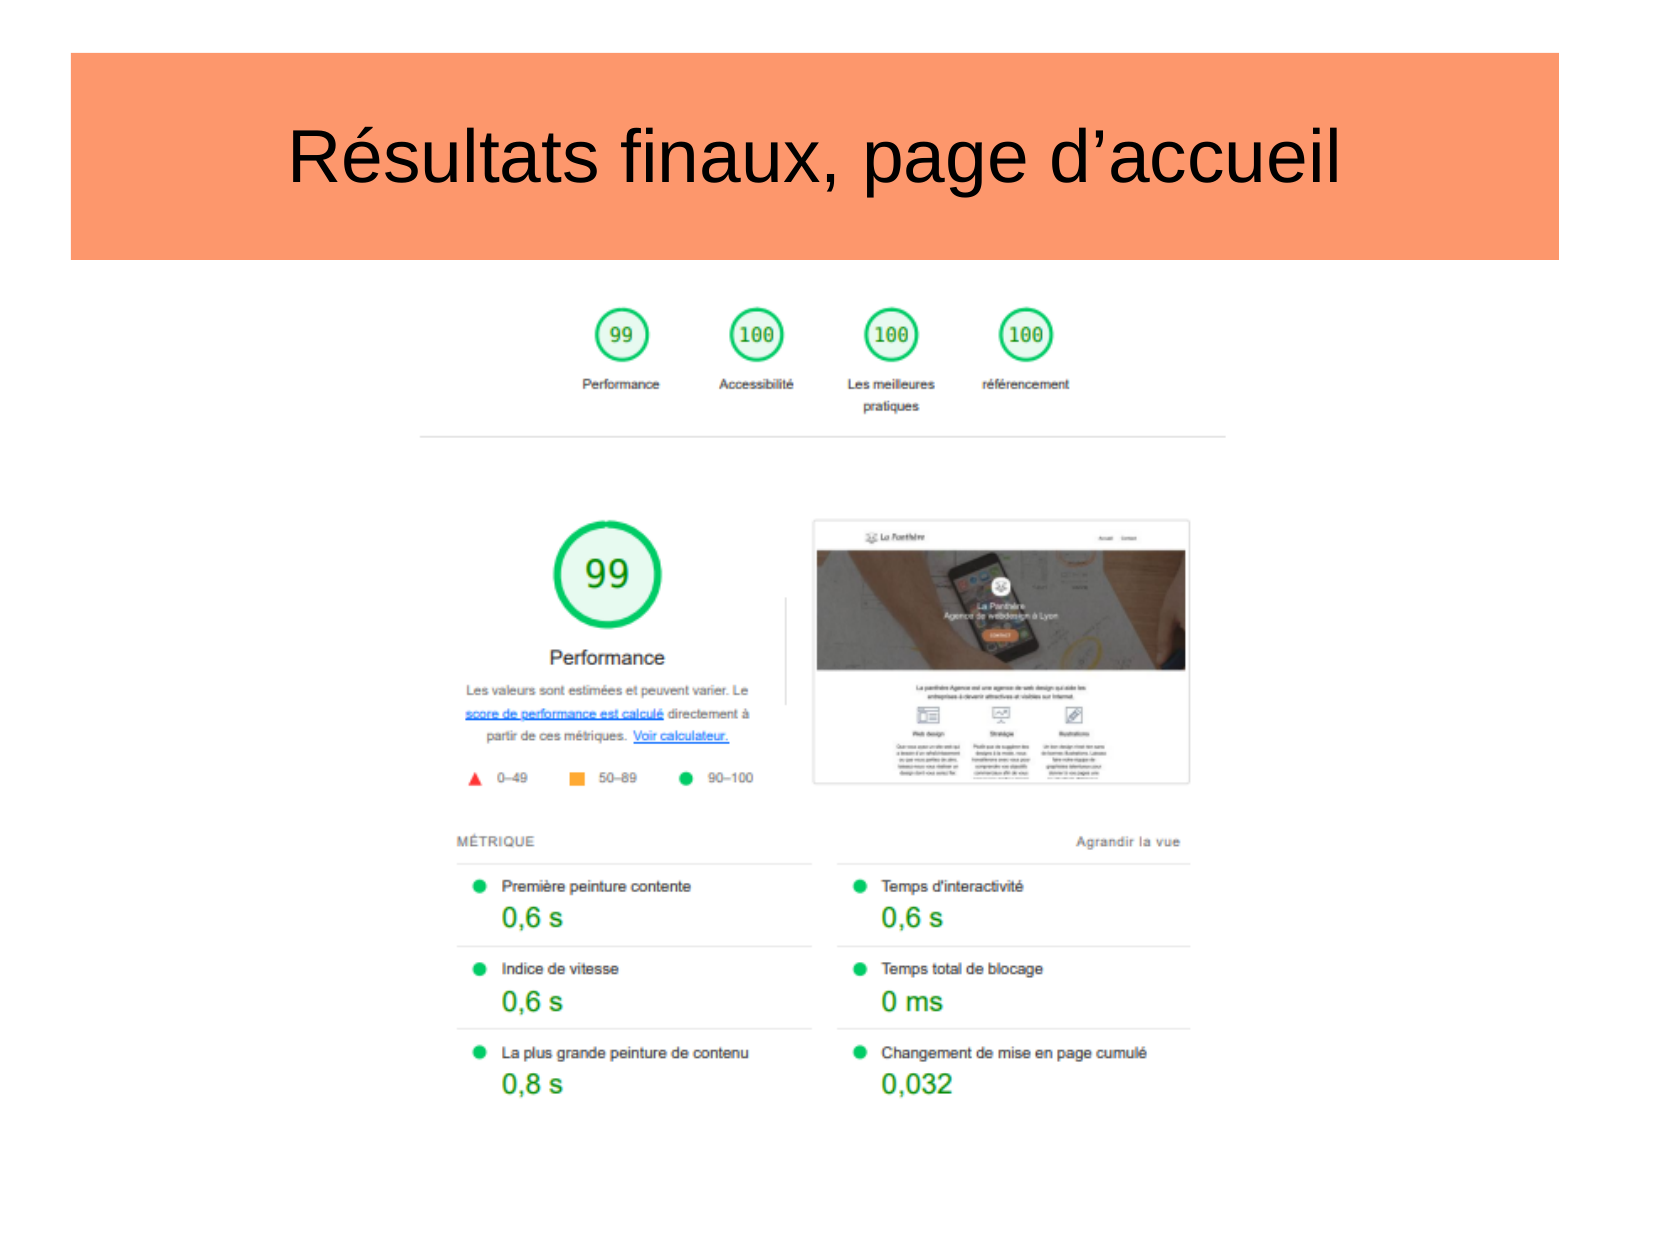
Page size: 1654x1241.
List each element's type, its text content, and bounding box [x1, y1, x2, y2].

title [82, 49, 1571, 257]
picture [390, 290, 1263, 1109]
title Résultats finaux, page d’accueil [70, 52, 1559, 260]
